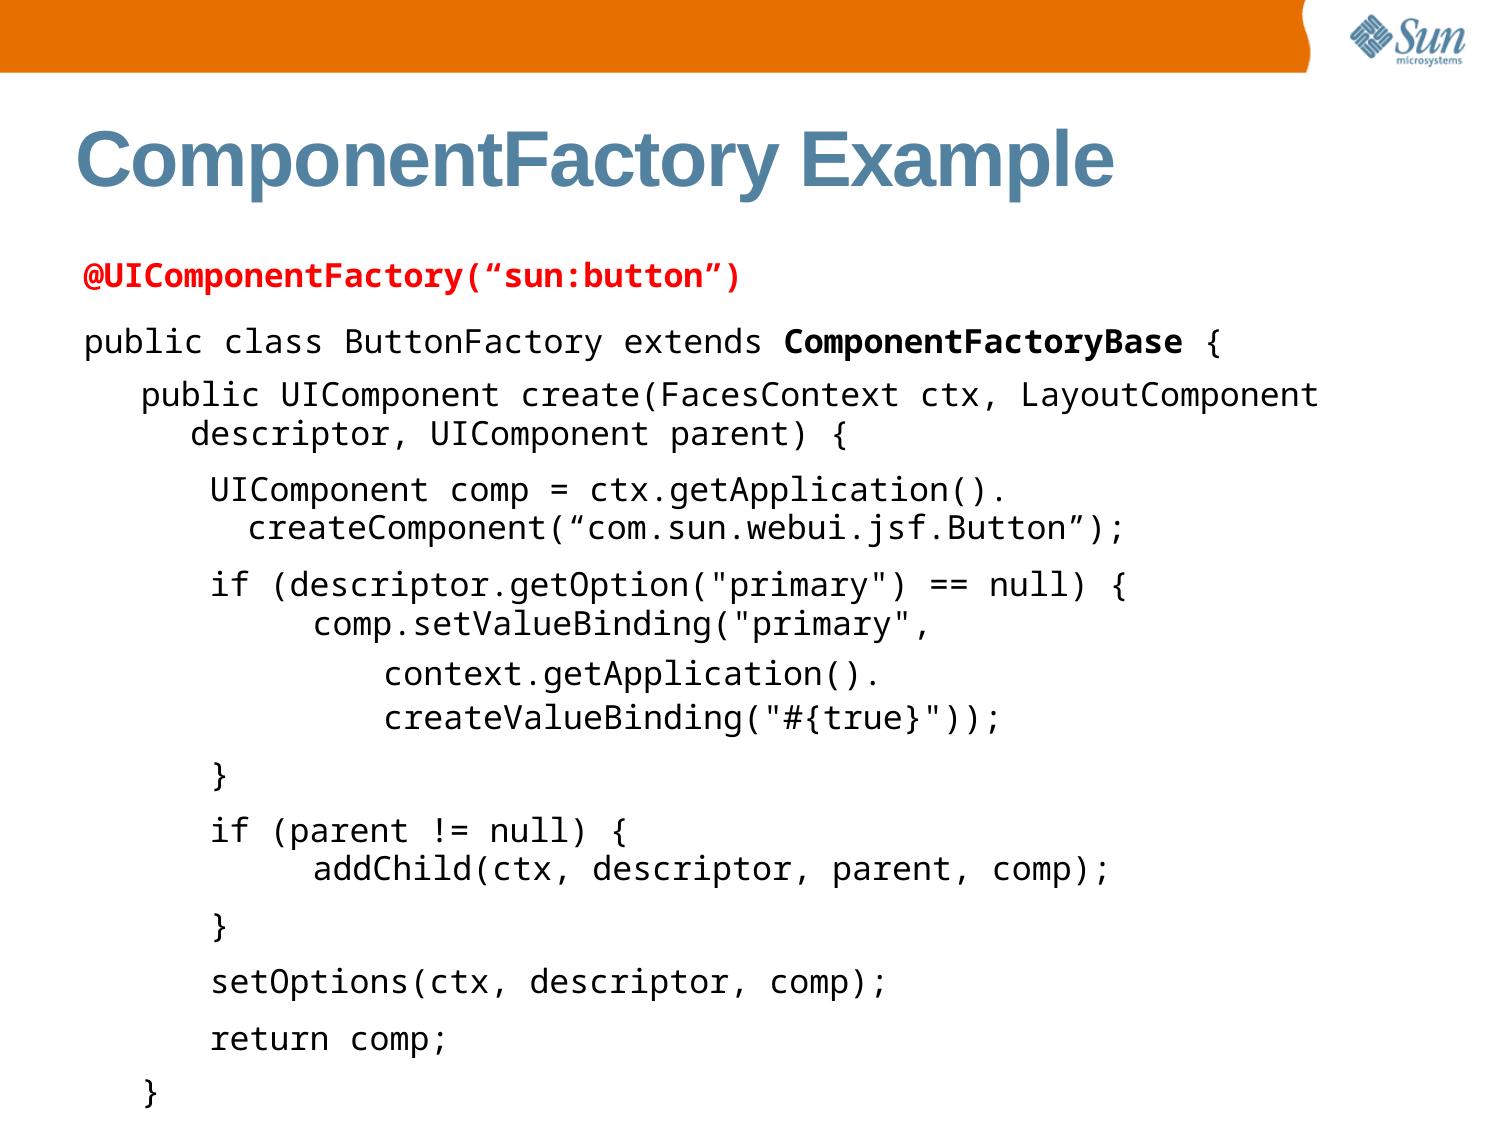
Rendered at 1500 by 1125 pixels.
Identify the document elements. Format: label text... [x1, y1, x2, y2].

list @UIComponentFactory(“sun:button”) public class ButtonFactory extends ComponentFactoryBase { public UIComponent create(FacesContext ctx, LayoutComponent descriptor, UIComponent parent) { UIComponent comp = ctx.getApplication(). createComponent(“com.sun.webui.jsf.Button”); if (descriptor.getOption("primary") == null) { comp.setValueBinding("primary", context.getApplication(). createValueBinding("#{true}")); } if (parent != null) { addChild(ctx, descriptor, parent, comp); } setOptions(ctx, descriptor, comp); return comp; } } [64, 257, 1463, 1040]
picture [0, 0, 1500, 75]
title ComponentFactory Example [75, 122, 1437, 227]
